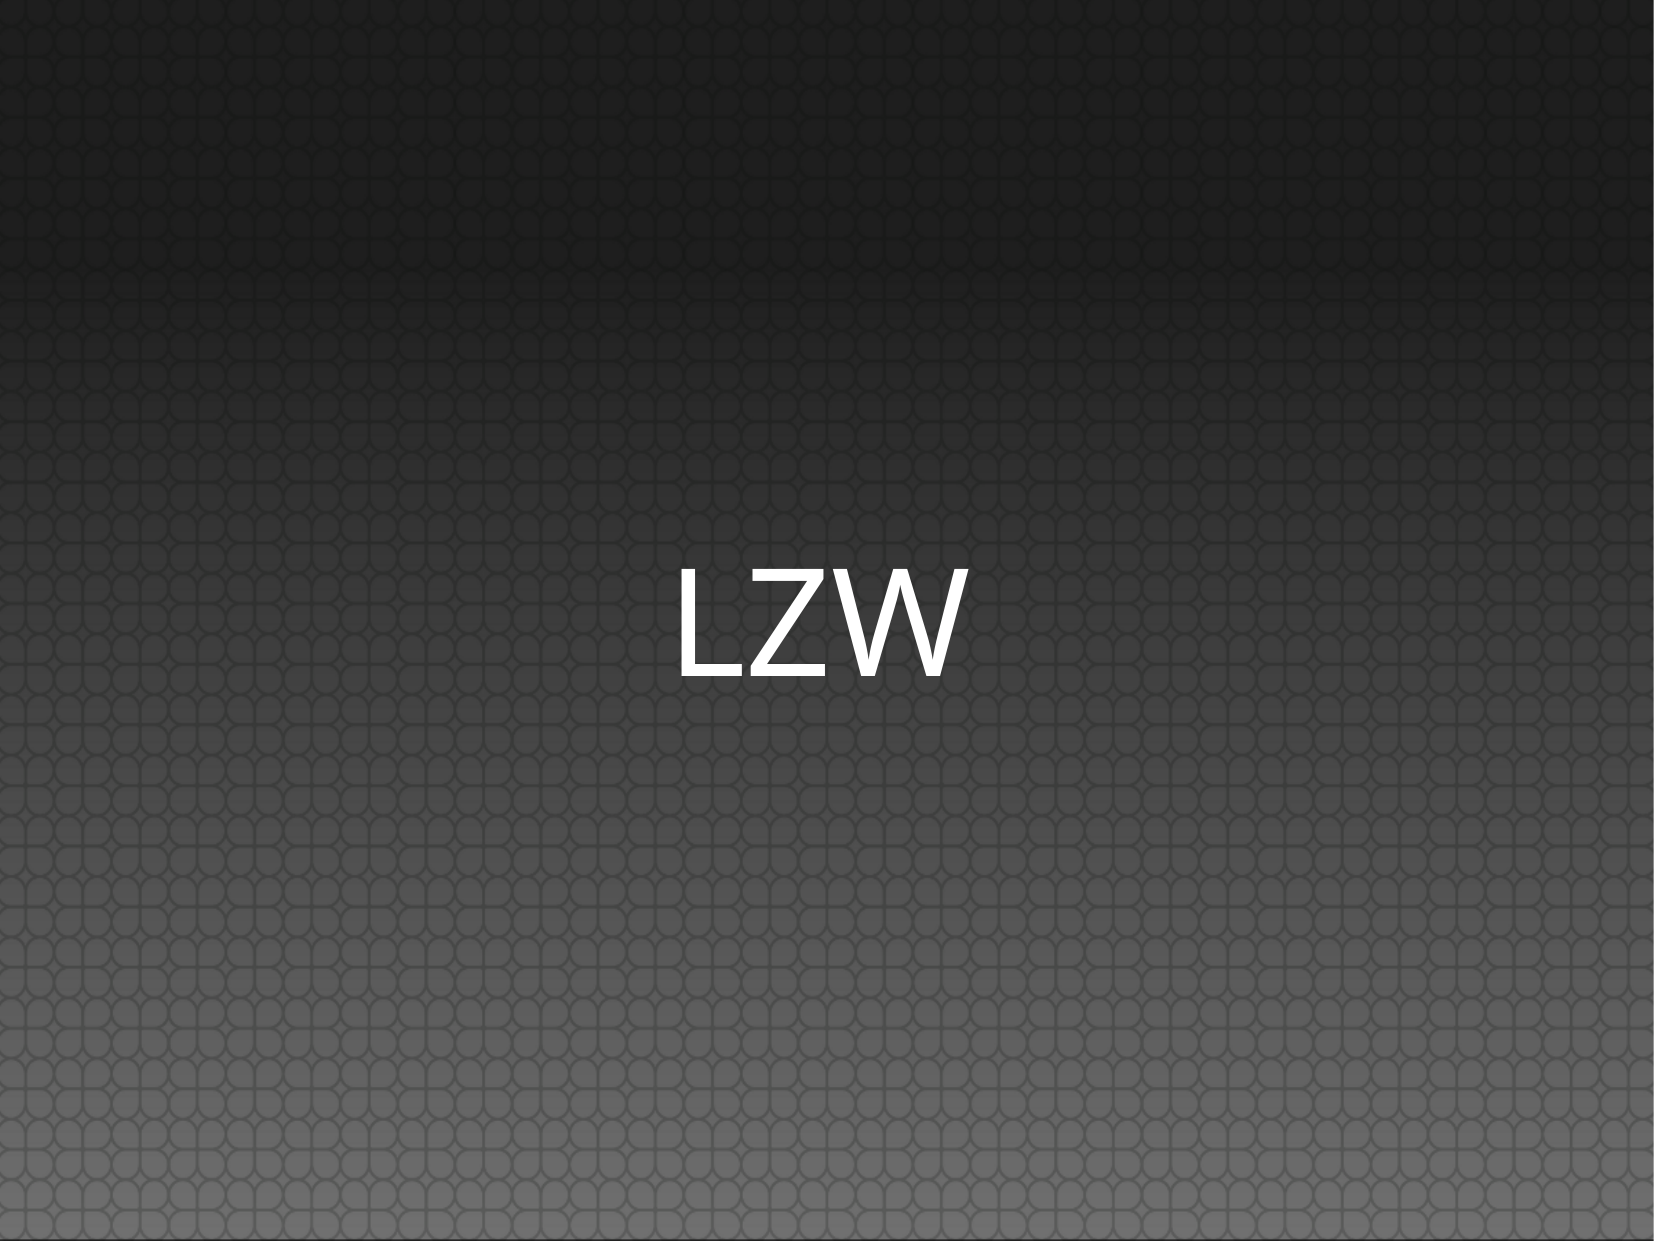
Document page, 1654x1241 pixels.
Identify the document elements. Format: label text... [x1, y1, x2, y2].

title LZW [75, 525, 1564, 713]
picture [0, 0, 1654, 1241]
